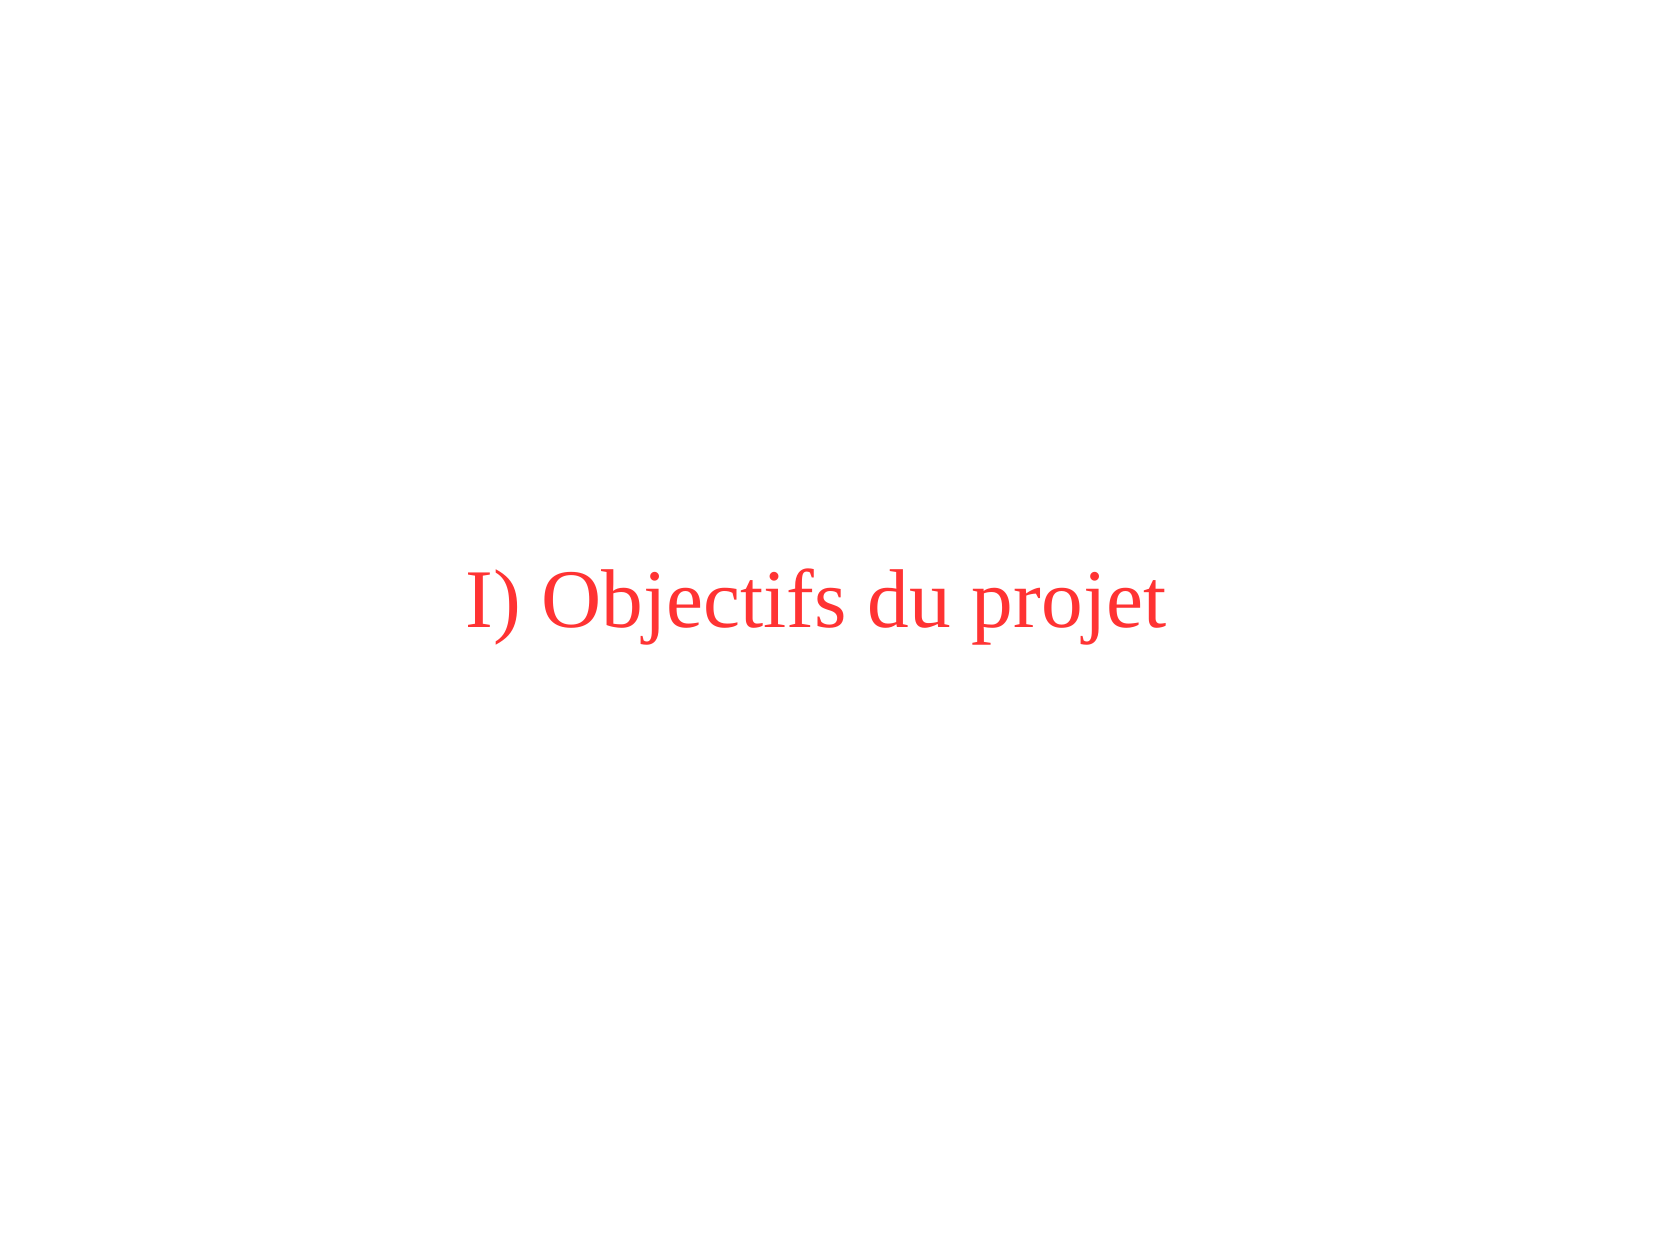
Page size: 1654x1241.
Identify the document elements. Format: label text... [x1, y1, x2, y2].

title I) Objectifs du projet [82, 496, 1571, 704]
